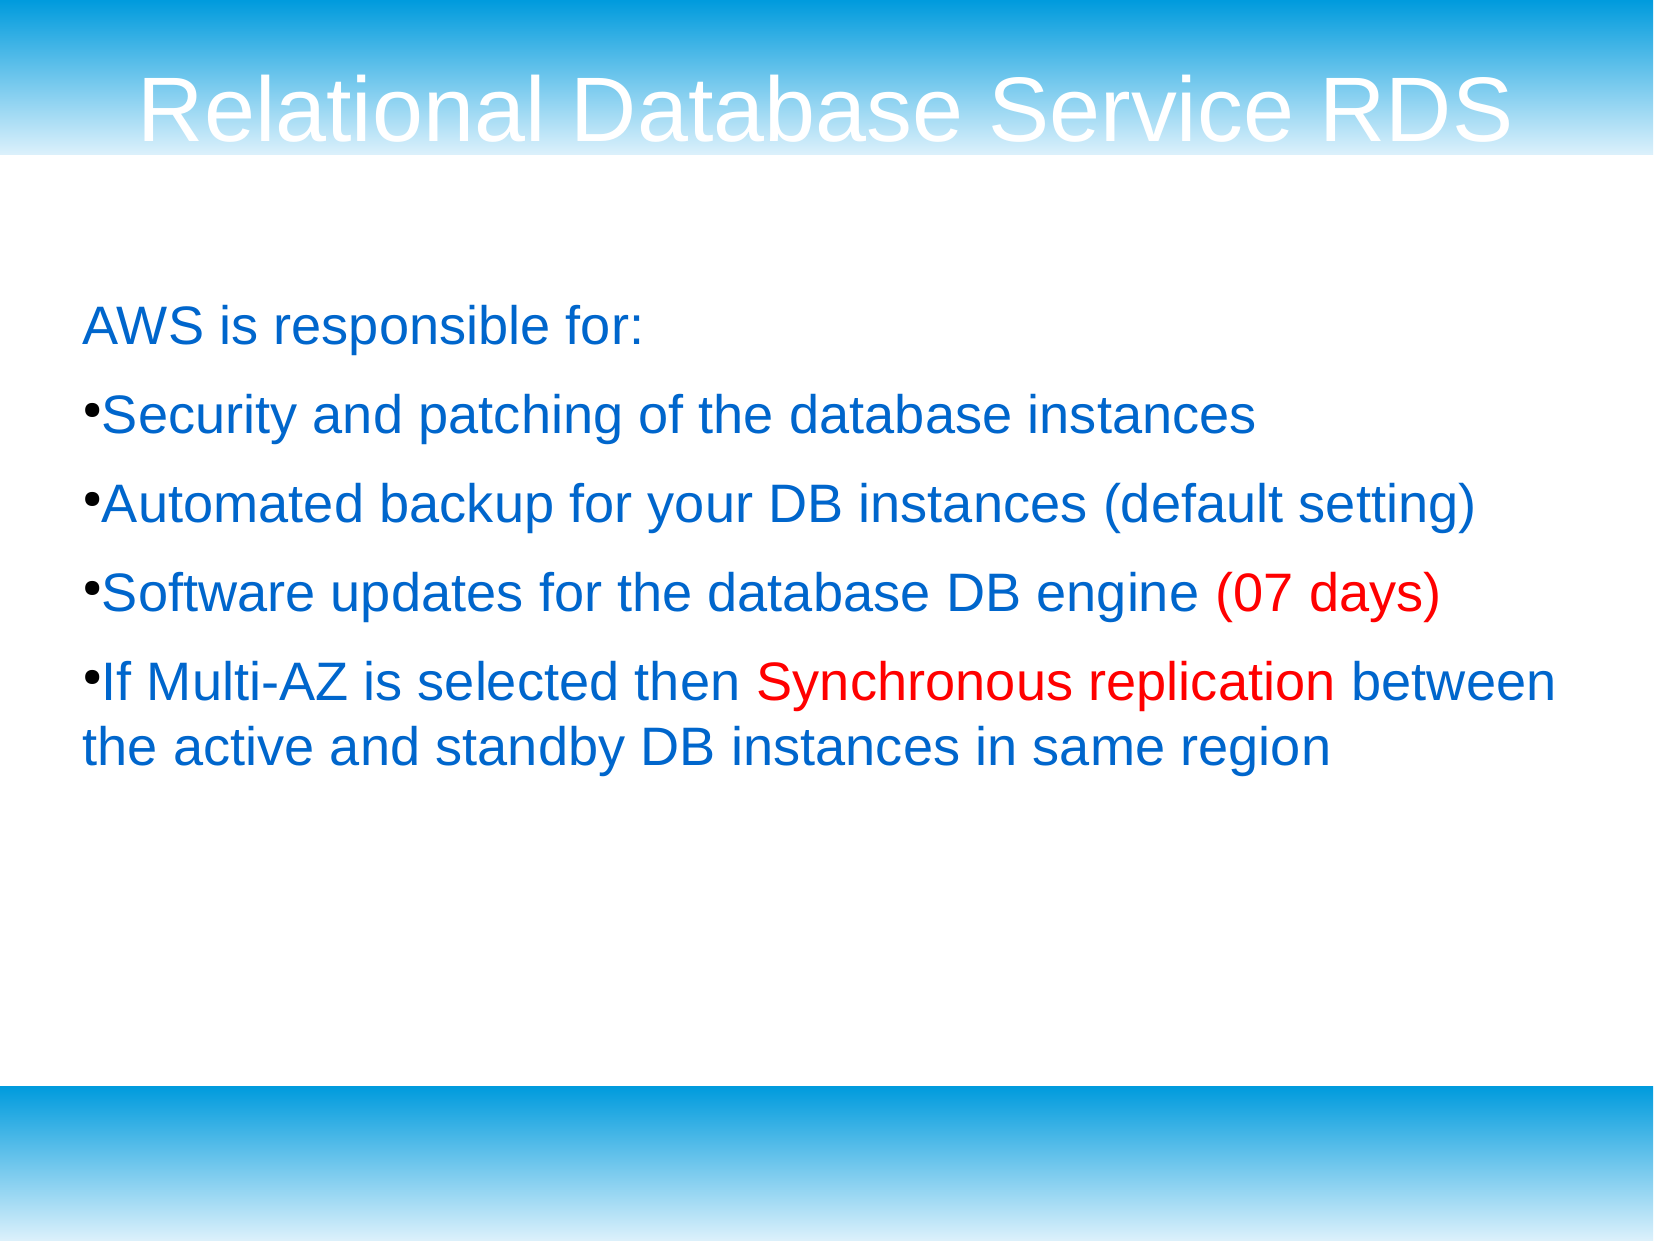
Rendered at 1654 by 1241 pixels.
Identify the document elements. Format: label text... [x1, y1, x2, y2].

list AWS is responsible for: Security and patching of the database instances Automated backup for your DB instances (default setting) Software updates for the database DB engine (07 days) If Multi-AZ is selected then Synchronous replication between the active and standby DB instances in same region [82, 290, 1571, 1010]
title Relational Database Service RDS [82, 49, 1571, 155]
